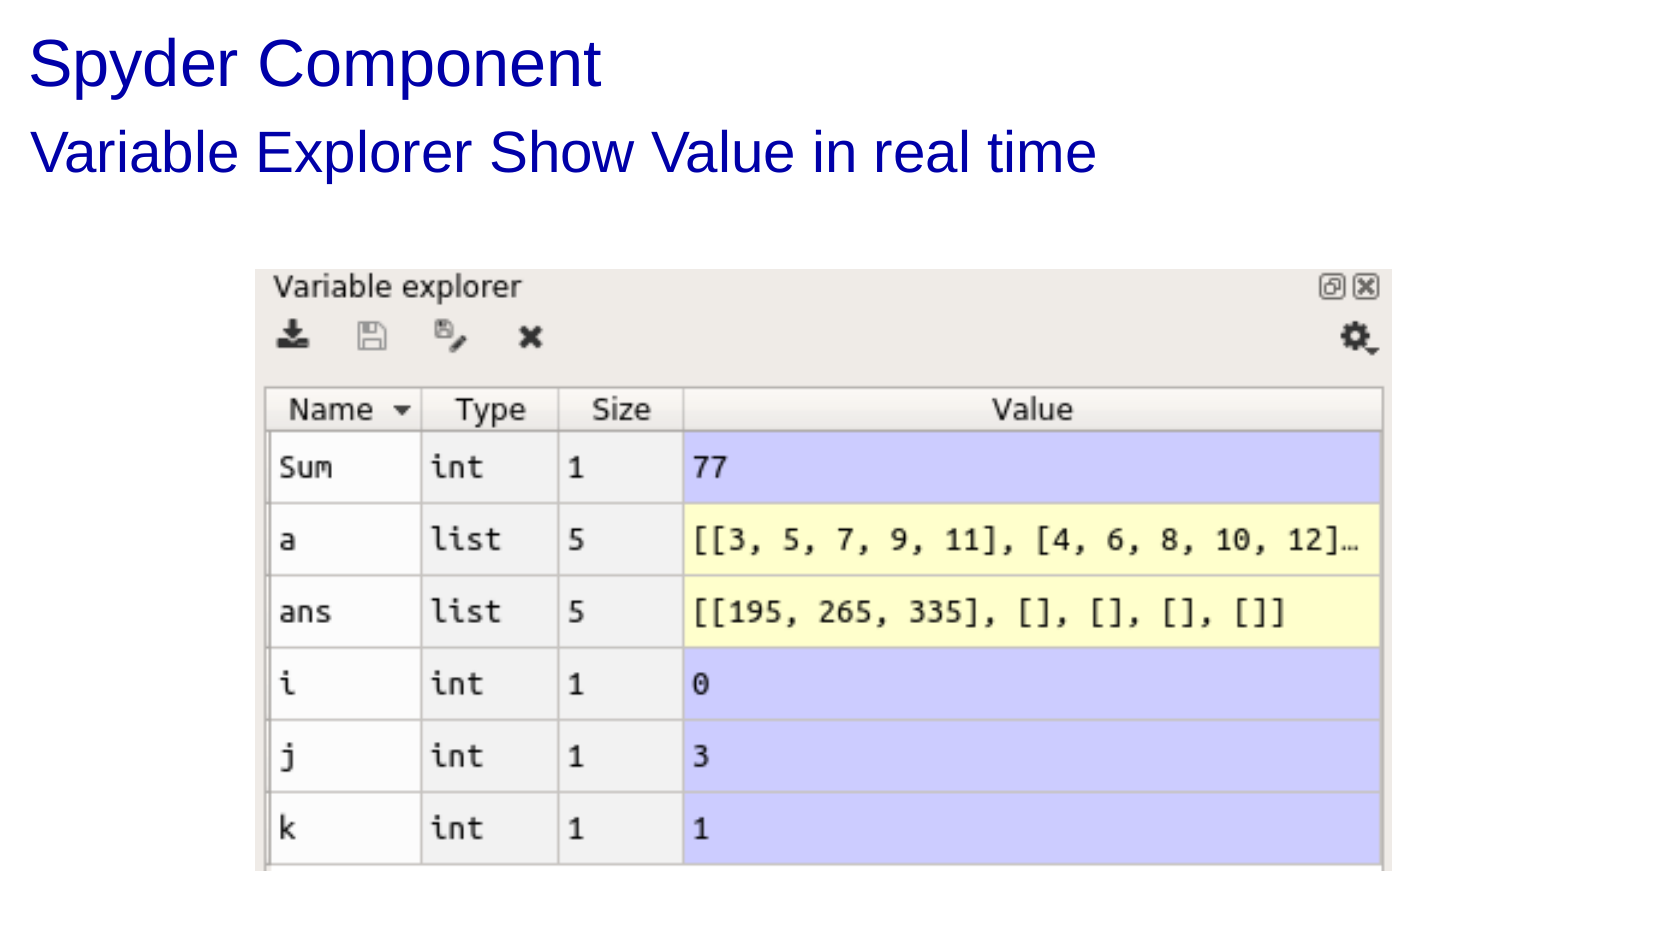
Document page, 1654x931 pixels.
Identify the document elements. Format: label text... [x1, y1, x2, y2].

title Spyder Component [28, 21, 1626, 106]
picture [255, 269, 1392, 871]
list Variable Explorer Show Value in real time [30, 120, 1645, 916]
